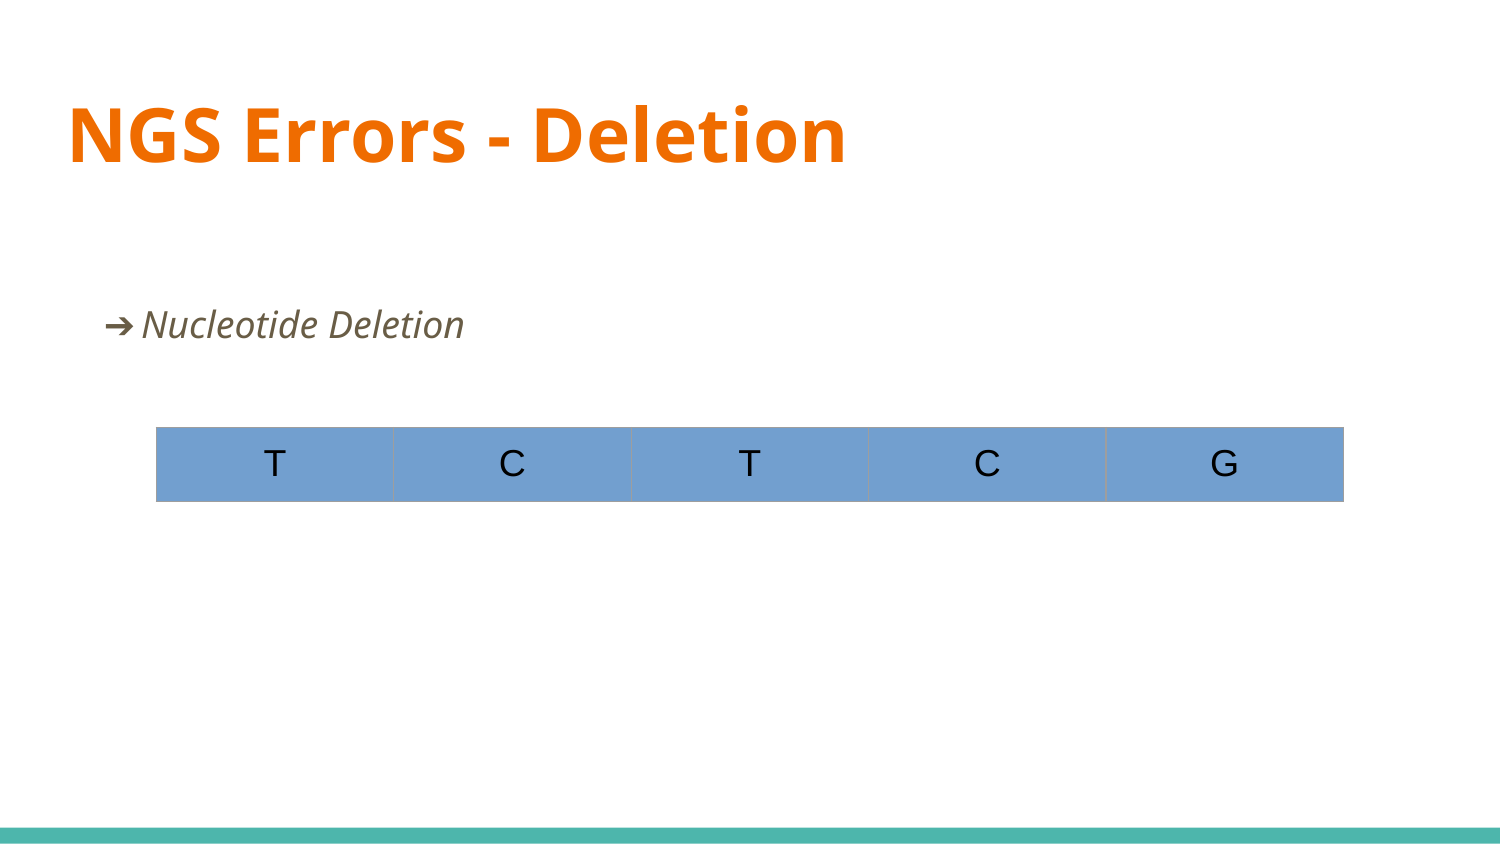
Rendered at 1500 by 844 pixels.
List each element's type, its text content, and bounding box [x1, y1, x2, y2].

title NGS Errors - Deletion [51, 72, 1449, 189]
table_header T [632, 428, 868, 501]
table_header C [394, 428, 631, 501]
list Nucleotide Deletion [51, 207, 1449, 750]
table_header G [1107, 428, 1343, 501]
table_header T [157, 428, 393, 501]
table_header C [869, 428, 1105, 501]
